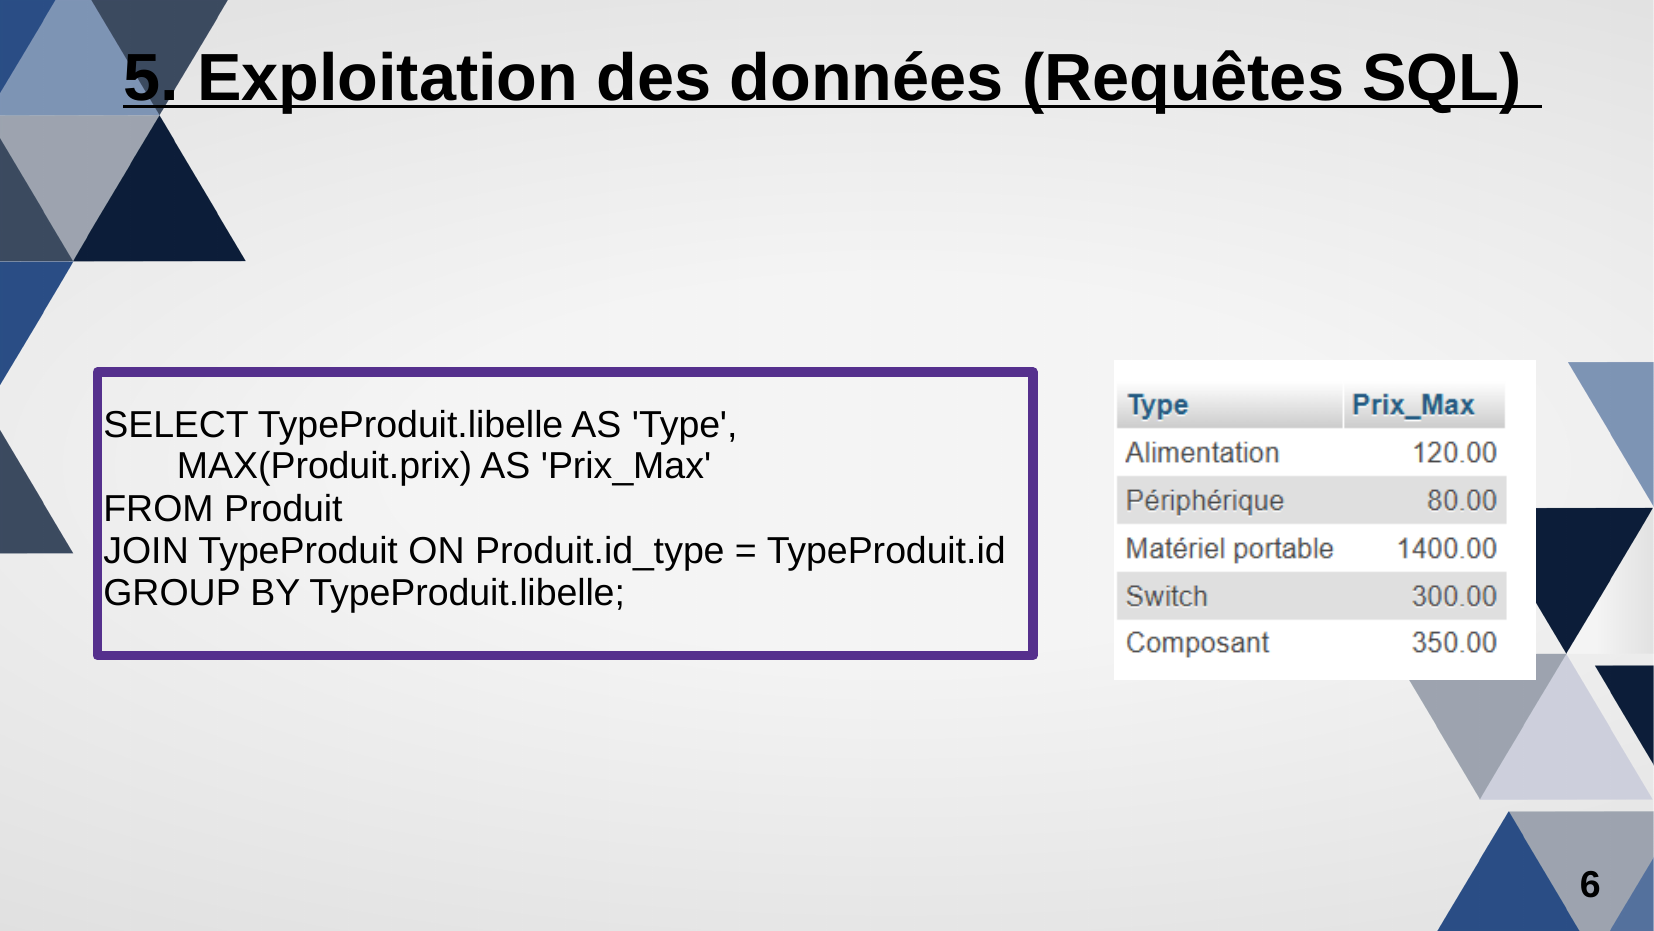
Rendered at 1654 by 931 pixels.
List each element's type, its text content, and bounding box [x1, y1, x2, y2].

text_box 6 [1564, 856, 1654, 931]
title 5. Exploitation des données (Requêtes SQL) [88, 0, 1577, 156]
picture [0, 0, 1654, 931]
text_box [97, 372, 1033, 656]
